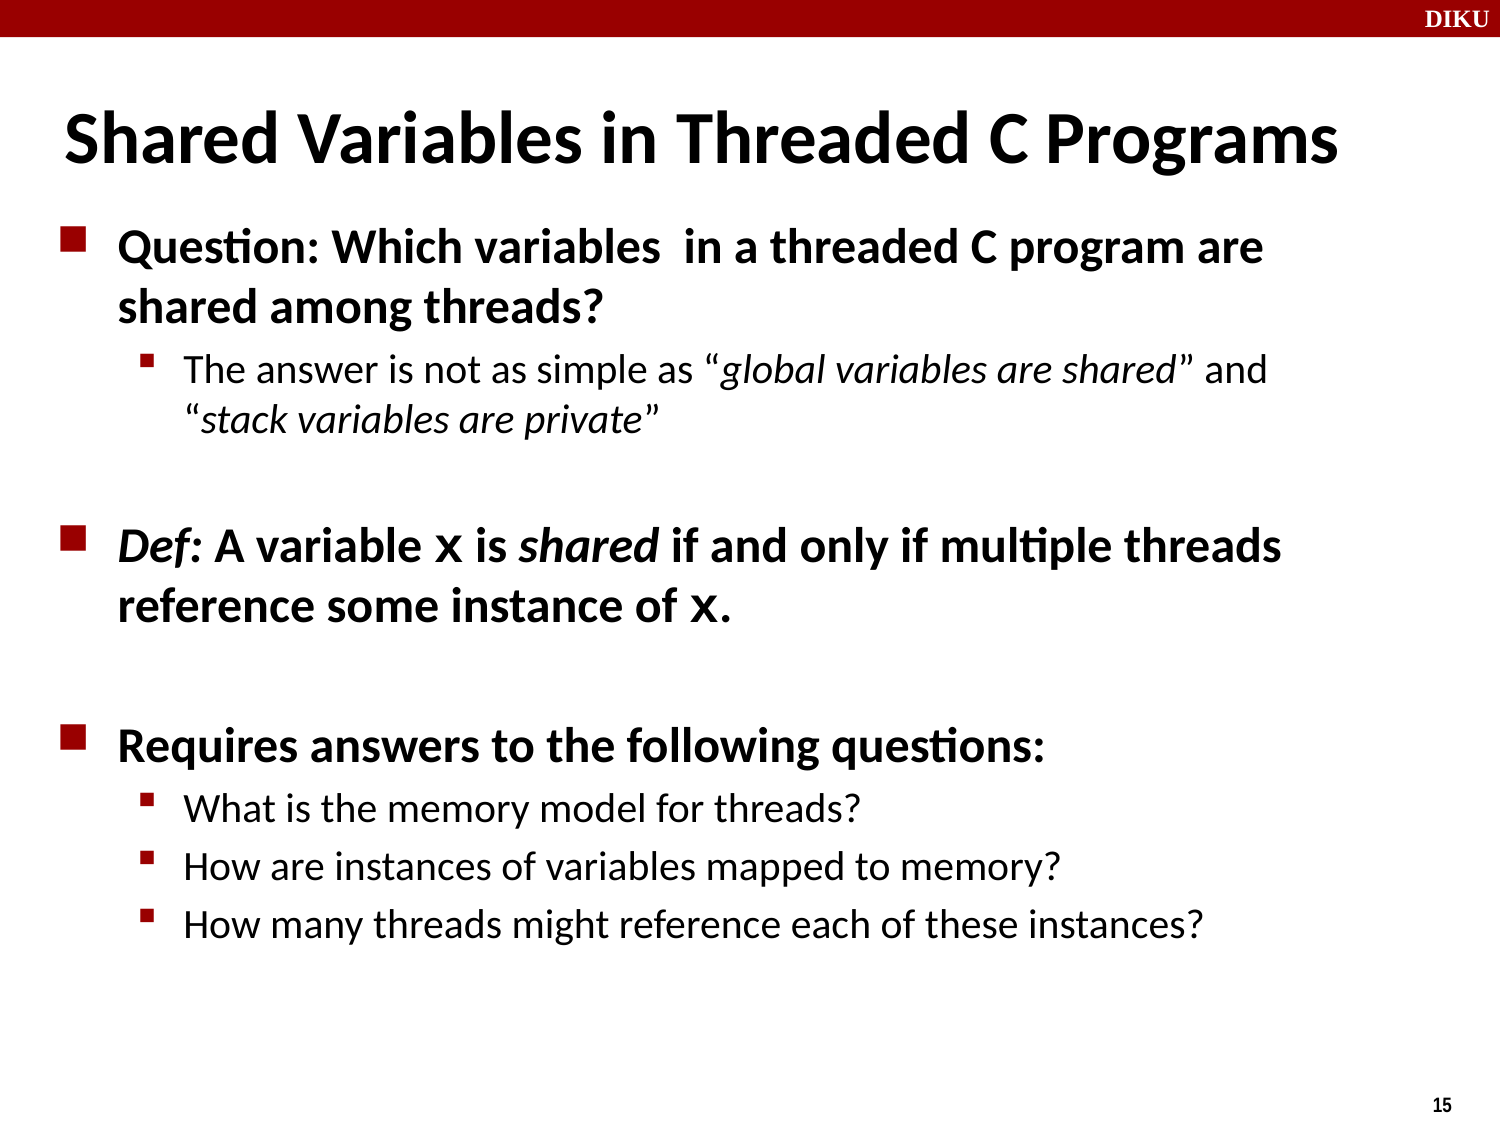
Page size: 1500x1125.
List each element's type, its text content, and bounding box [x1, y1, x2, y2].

text_box Question: Which variables in a threaded C program are shared among threads? The answer is not as simple as “global variables are shared” and “stack variables are private” Def: A variable x is shared if and only if multiple threads reference some instance of x. Requires answers to the following questions: What is the memory model for threads? How are instances of variables mapped to memory? How many threads might reference each of these instances? [46, 206, 1410, 1050]
text_box Shared Variables in Threaded C Programs [49, 71, 1466, 197]
